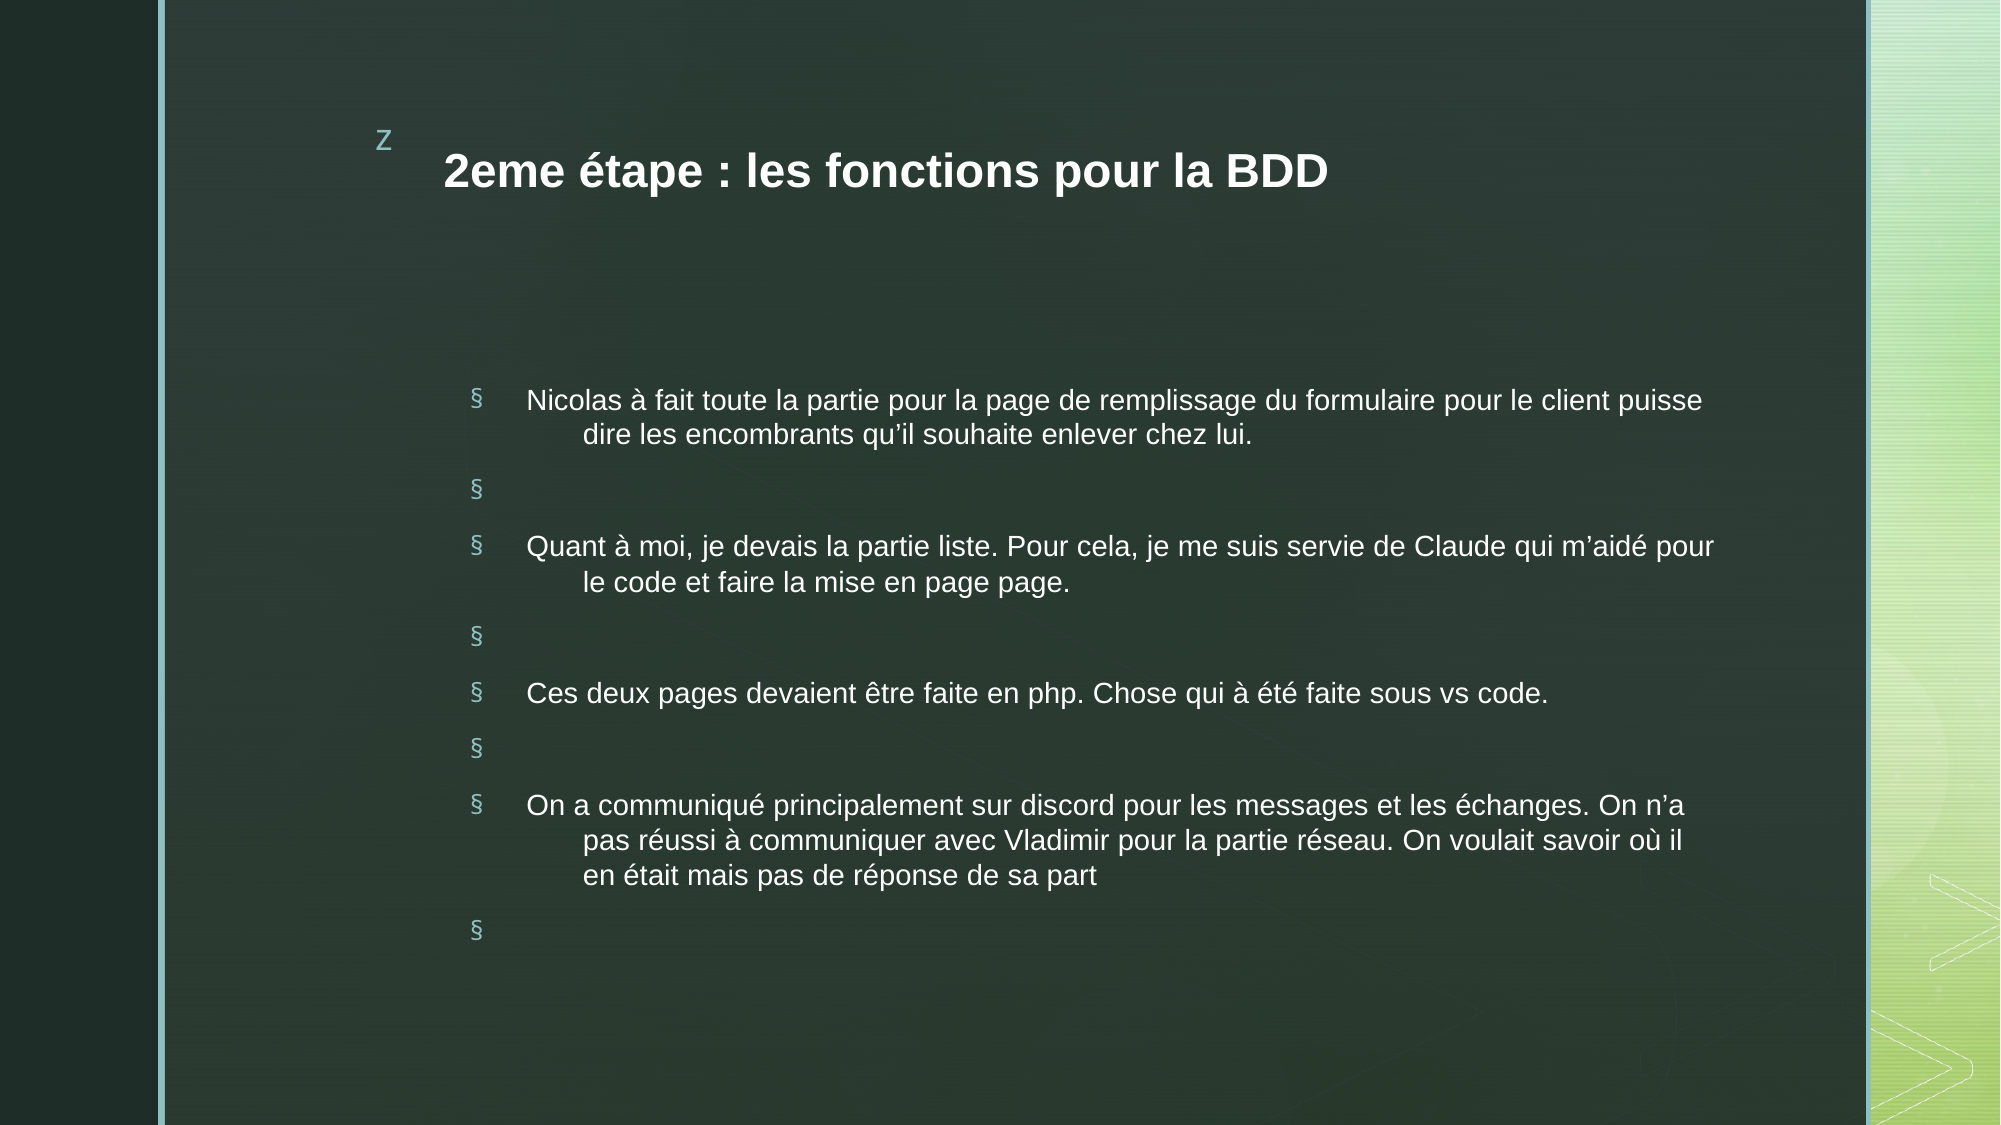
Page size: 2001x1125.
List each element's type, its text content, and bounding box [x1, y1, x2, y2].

list Nicolas à fait toute la partie pour la page de remplissage du formulaire pour le client puisse dire les encombrants qu’il souhaite enlever chez lui. Quant à moi, je devais la partie liste. Pour cela, je me suis servie de Claude qui m’aidé pour le code et faire la mise en page page. Ces deux pages devaient être faite en php. Chose qui à été faite sous vs code. On a communiqué principalement sur discord pour les messages et les échanges. On n’a pas réussi à communiquer avec Vladimir pour la partie réseau. On voulait savoir où il en était mais pas de réponse de sa part [454, 336, 1734, 993]
title 2eme étape : les fonctions pour la BDD [428, 138, 1734, 316]
